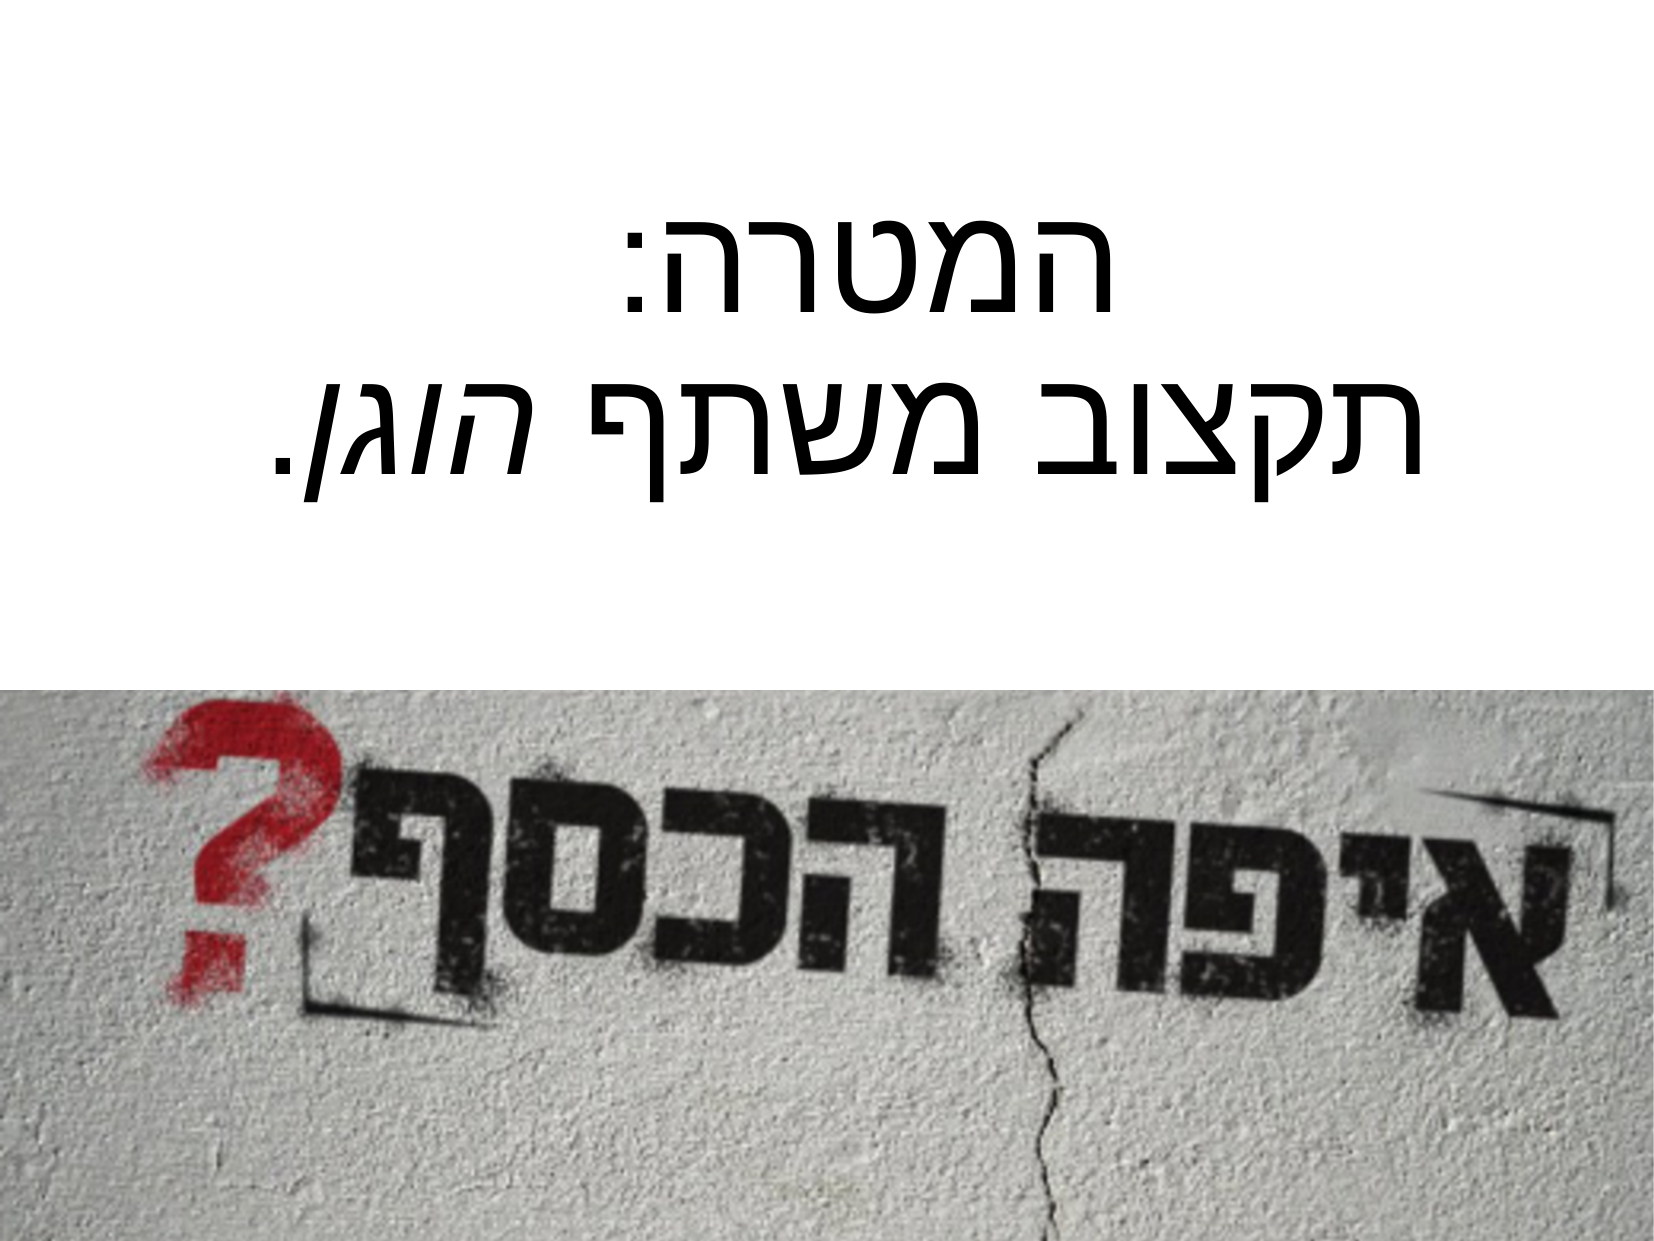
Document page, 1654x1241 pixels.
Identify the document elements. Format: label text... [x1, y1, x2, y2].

picture [0, 690, 1654, 1241]
title המטרה: תקצוב משתף הוגן. [105, 225, 1591, 466]
